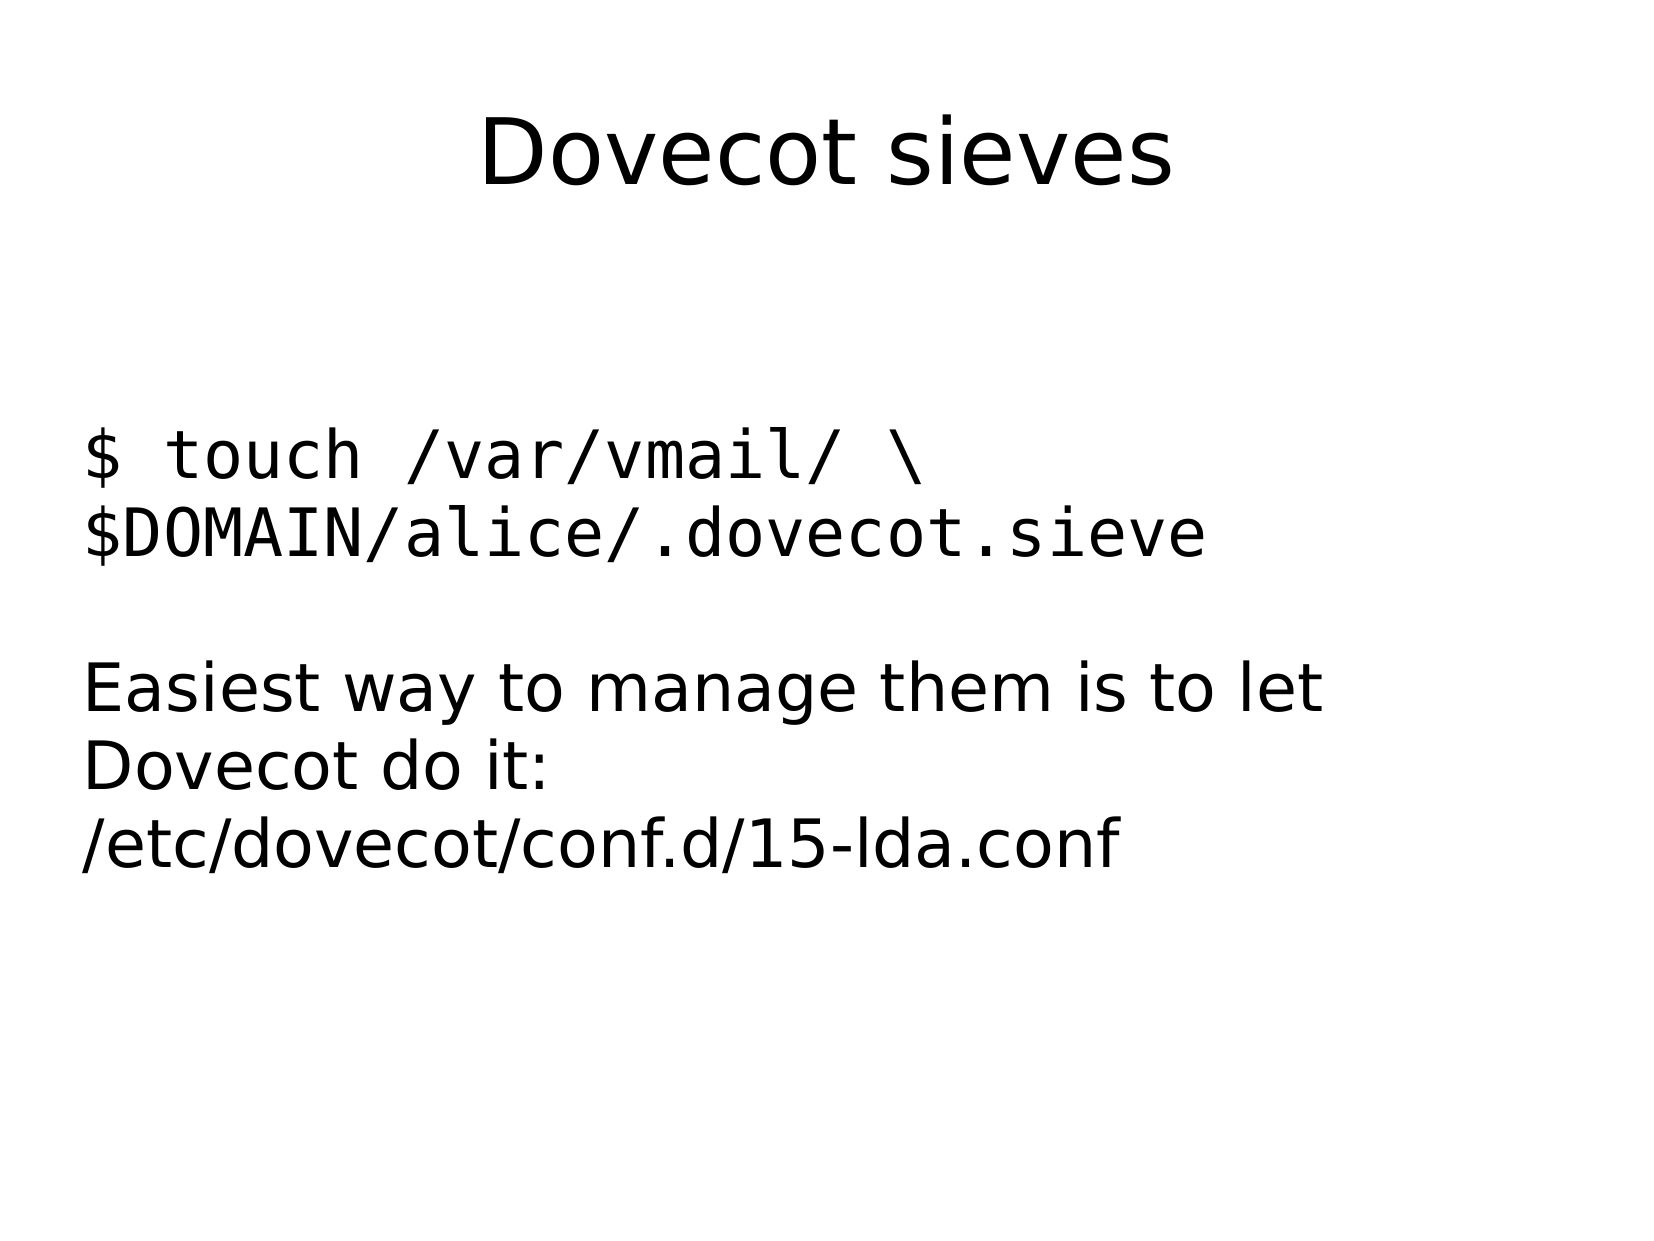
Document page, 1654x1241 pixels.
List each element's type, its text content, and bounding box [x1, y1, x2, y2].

title Dovecot sieves [82, 49, 1571, 257]
text_box $ touch /var/vmail/ \ $DOMAIN/alice/.dovecot.sieve Easiest way to manage them is to let Dovecot do it: /etc/dovecot/conf.d/15-lda.conf [82, 290, 1571, 1010]
